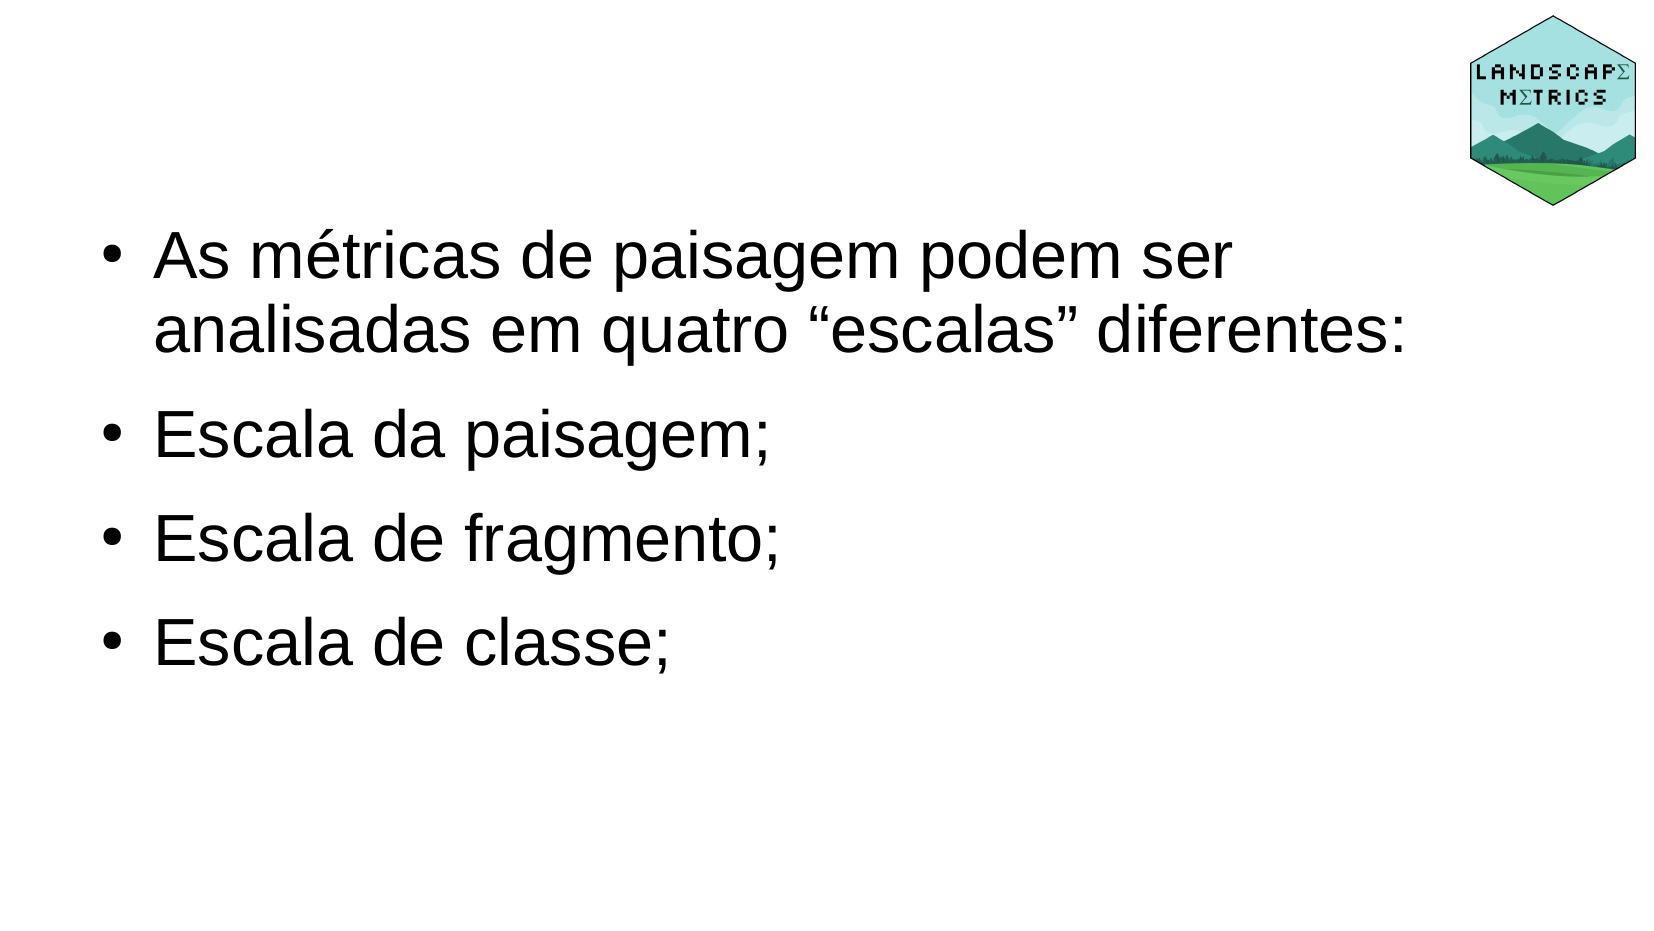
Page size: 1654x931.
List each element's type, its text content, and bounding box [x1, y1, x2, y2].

picture [1470, 15, 1636, 206]
list As métricas de paisagem podem ser analisadas em quatro “escalas” diferentes: Escala da paisagem; Escala de fragmento; Escala de classe; [82, 217, 1571, 758]
